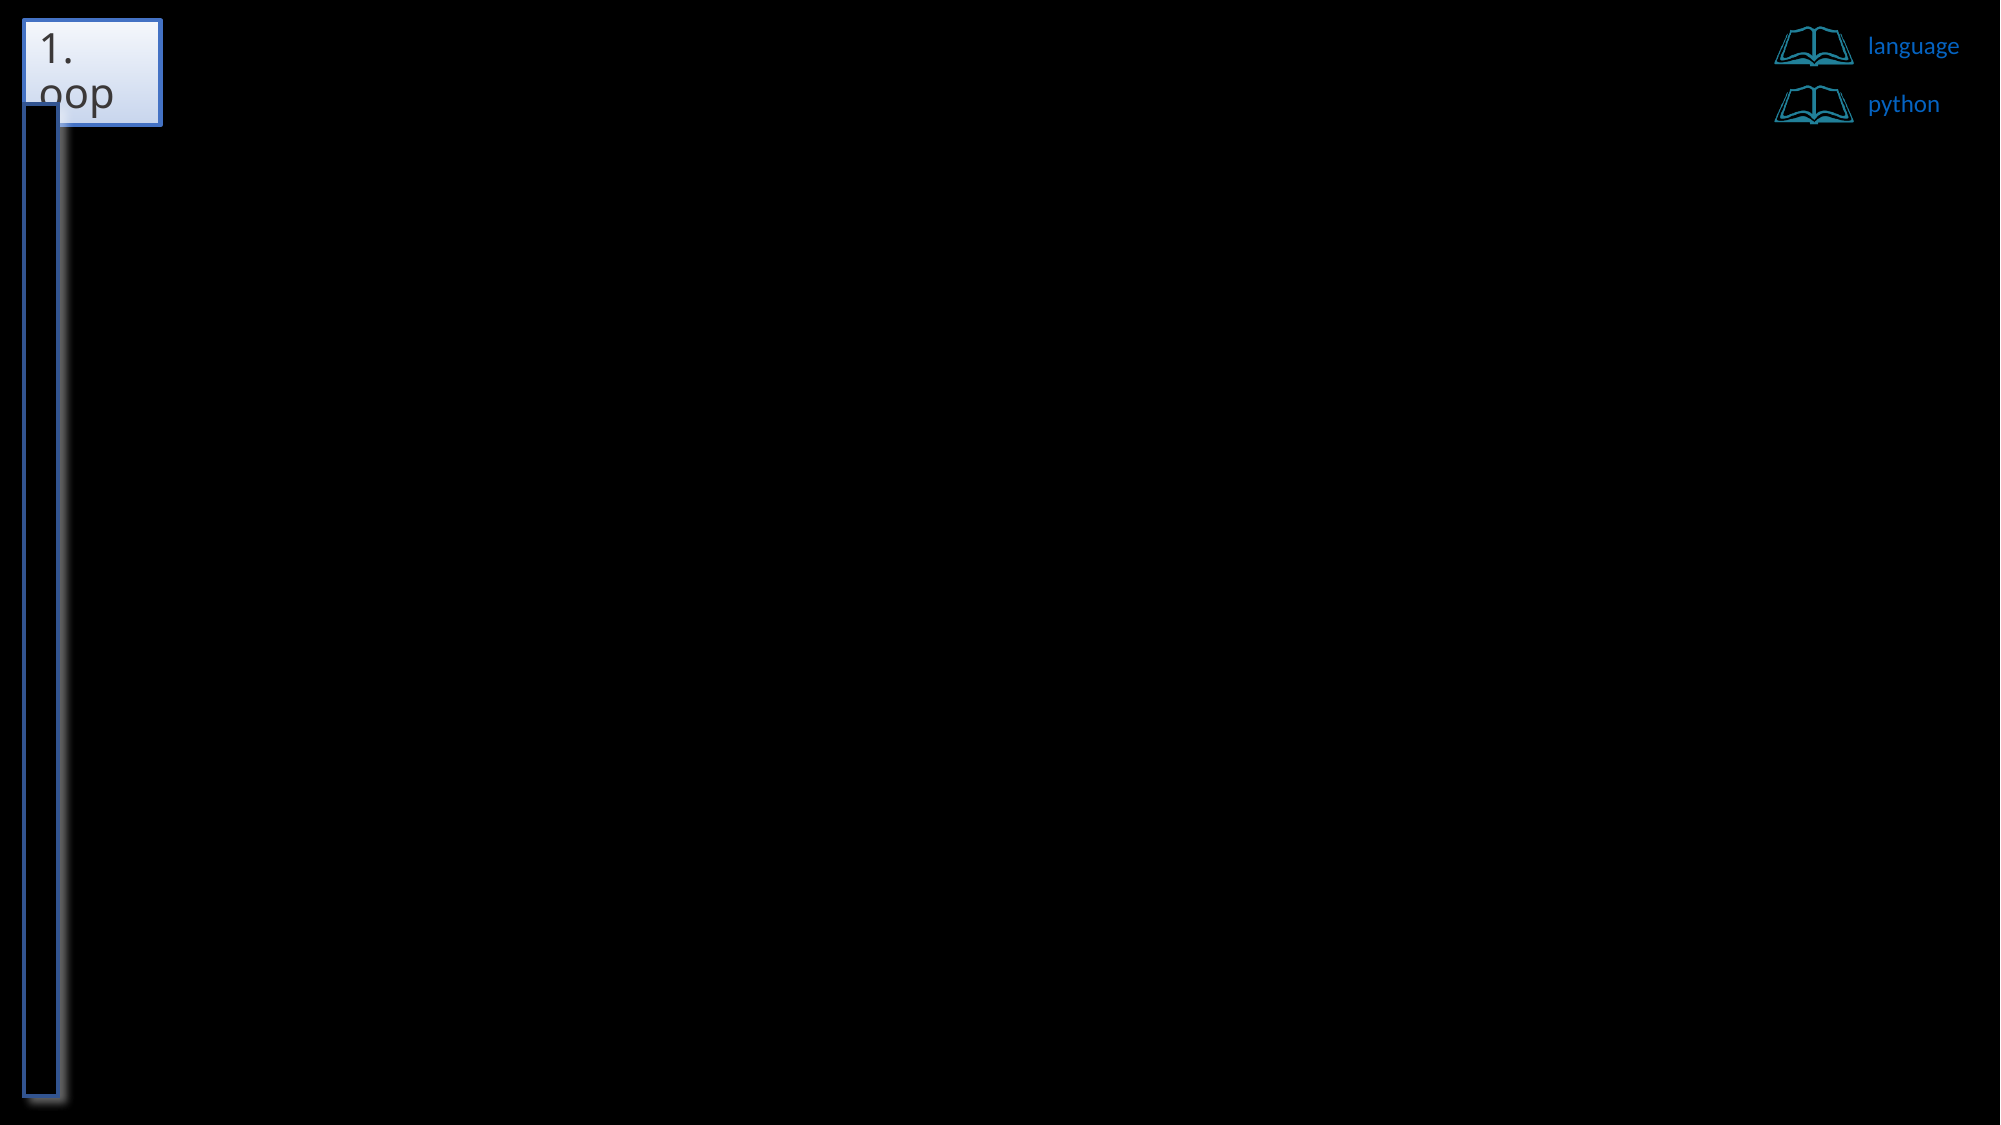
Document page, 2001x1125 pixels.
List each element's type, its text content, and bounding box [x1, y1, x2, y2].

picture [1772, 83, 1854, 127]
text_box language [1853, 21, 1975, 67]
title 1. oop [23, 20, 161, 81]
picture [1772, 24, 1854, 69]
text_box python [1853, 79, 1956, 125]
text_box [23, 103, 58, 1096]
